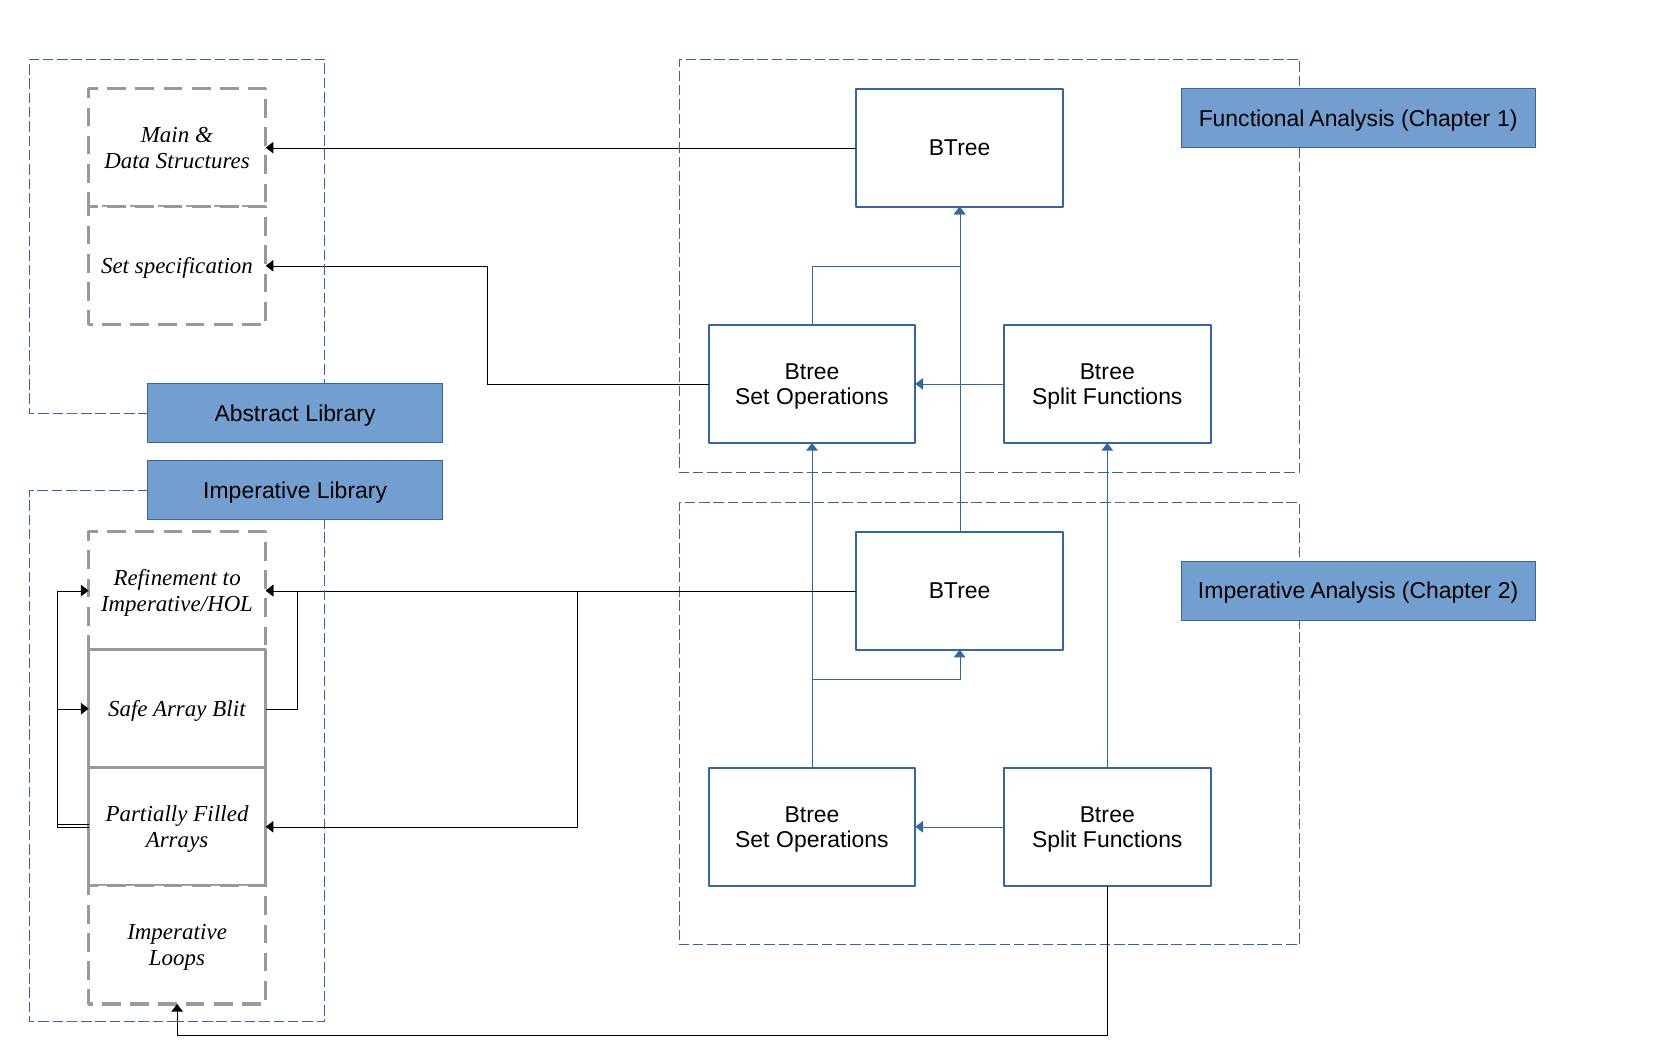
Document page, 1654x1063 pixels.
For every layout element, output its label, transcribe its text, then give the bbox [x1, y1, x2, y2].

text_box Btree Split Functions [1003, 324, 1211, 443]
text_box Partially Filled Arrays [88, 768, 266, 885]
text_box Refinement to Imperative/HOL [88, 531, 266, 649]
text_box Btree Split Functions [1003, 767, 1211, 886]
text_box Set specification [88, 206, 266, 325]
text_box BTree [856, 88, 1063, 207]
text_box Main & Data Structures [88, 88, 266, 206]
text_box Imperative Analysis (Chapter 2) [1181, 561, 1536, 621]
text_box Abstract Library [147, 383, 443, 443]
text_box Btree Set Operations [708, 324, 916, 443]
text_box Imperative Loops [88, 885, 266, 1004]
text_box Imperative Library [147, 460, 443, 520]
text_box Functional Analysis (Chapter 1) [1181, 88, 1536, 148]
text_box BTree [856, 531, 1063, 650]
text_box Safe Array Blit [88, 649, 266, 768]
text_box Btree Set Operations [708, 767, 916, 886]
